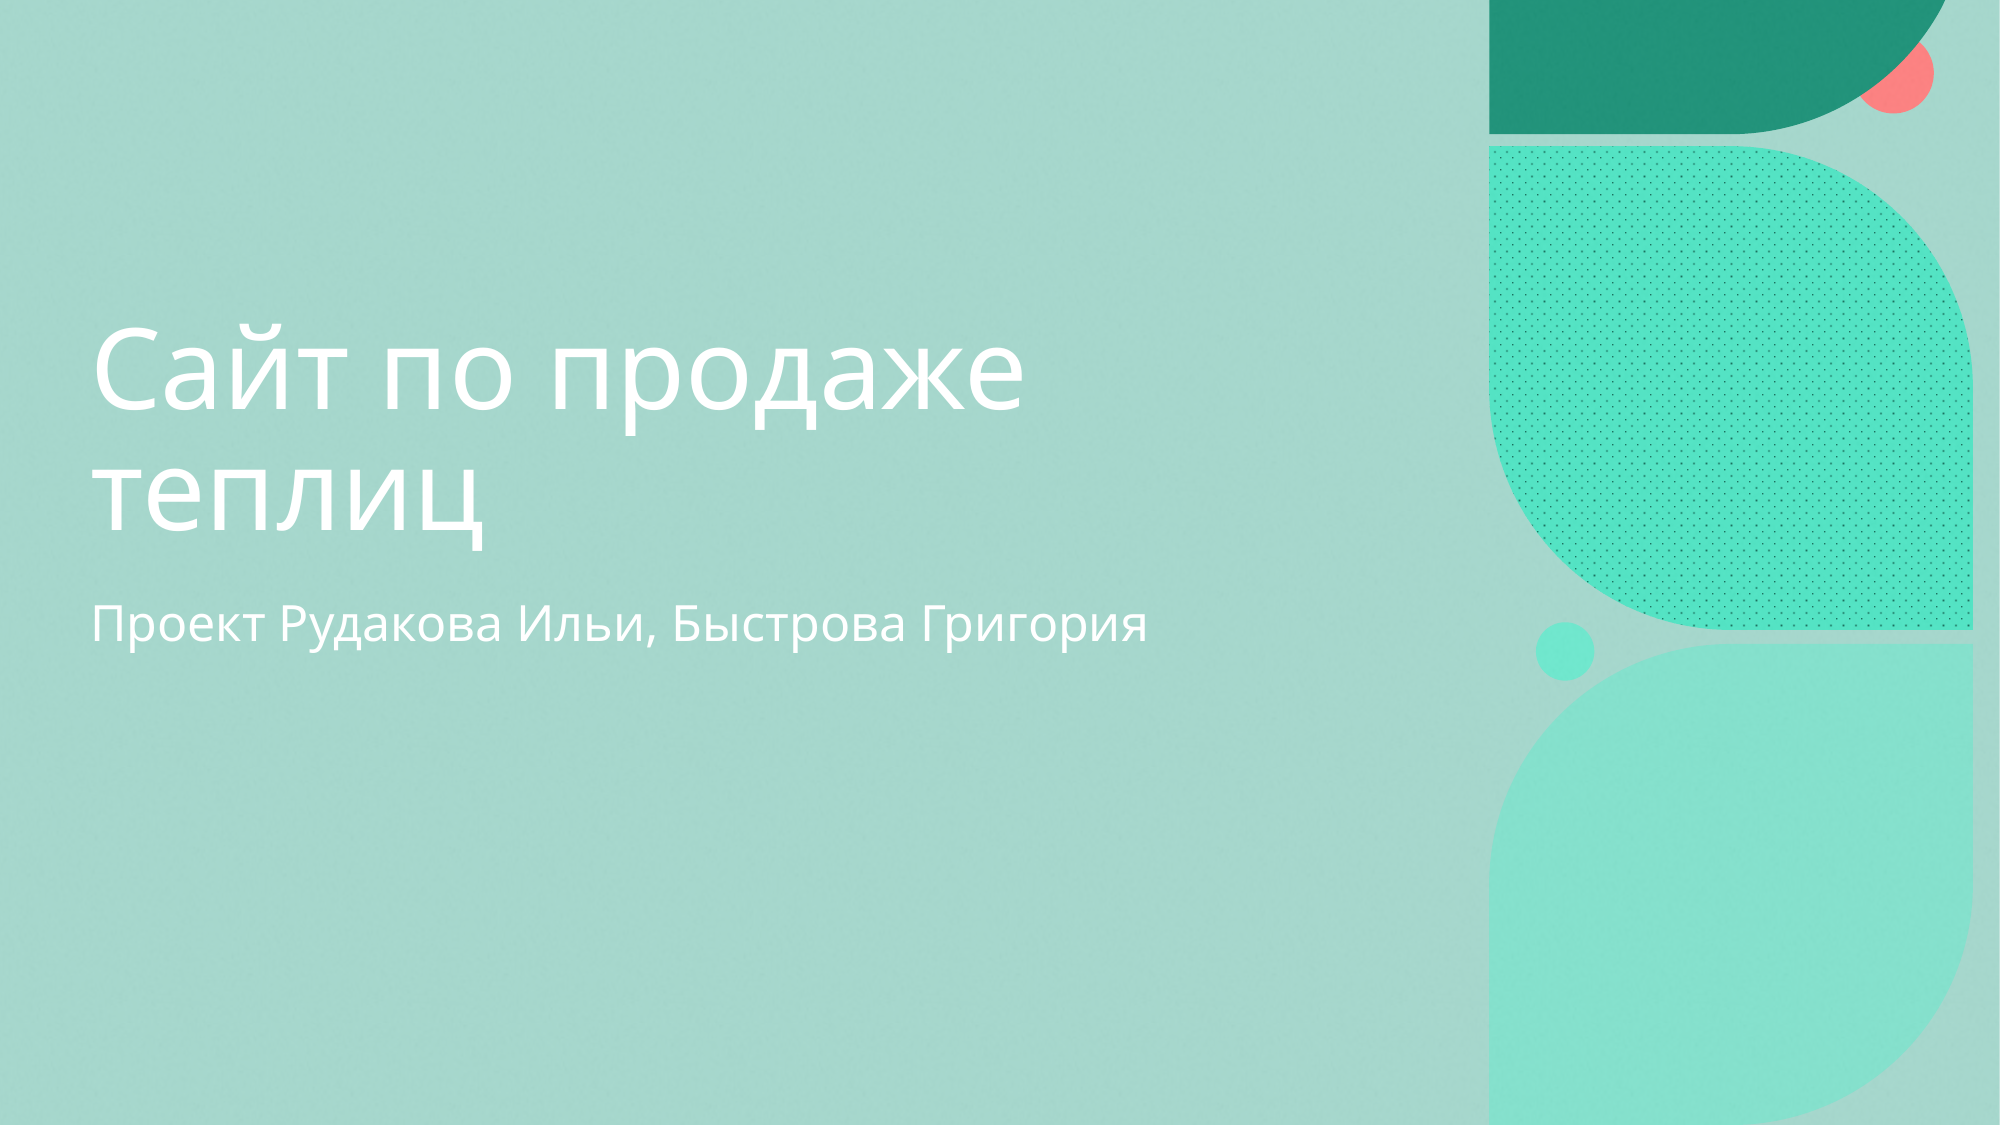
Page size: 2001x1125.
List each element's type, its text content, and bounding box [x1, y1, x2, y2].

text_box [0, 0, 2000, 1125]
subtitle Проект Рудакова Ильи, Быстрова Григория [75, 590, 1283, 1013]
title Сайт по продаже теплиц [75, 110, 1283, 563]
